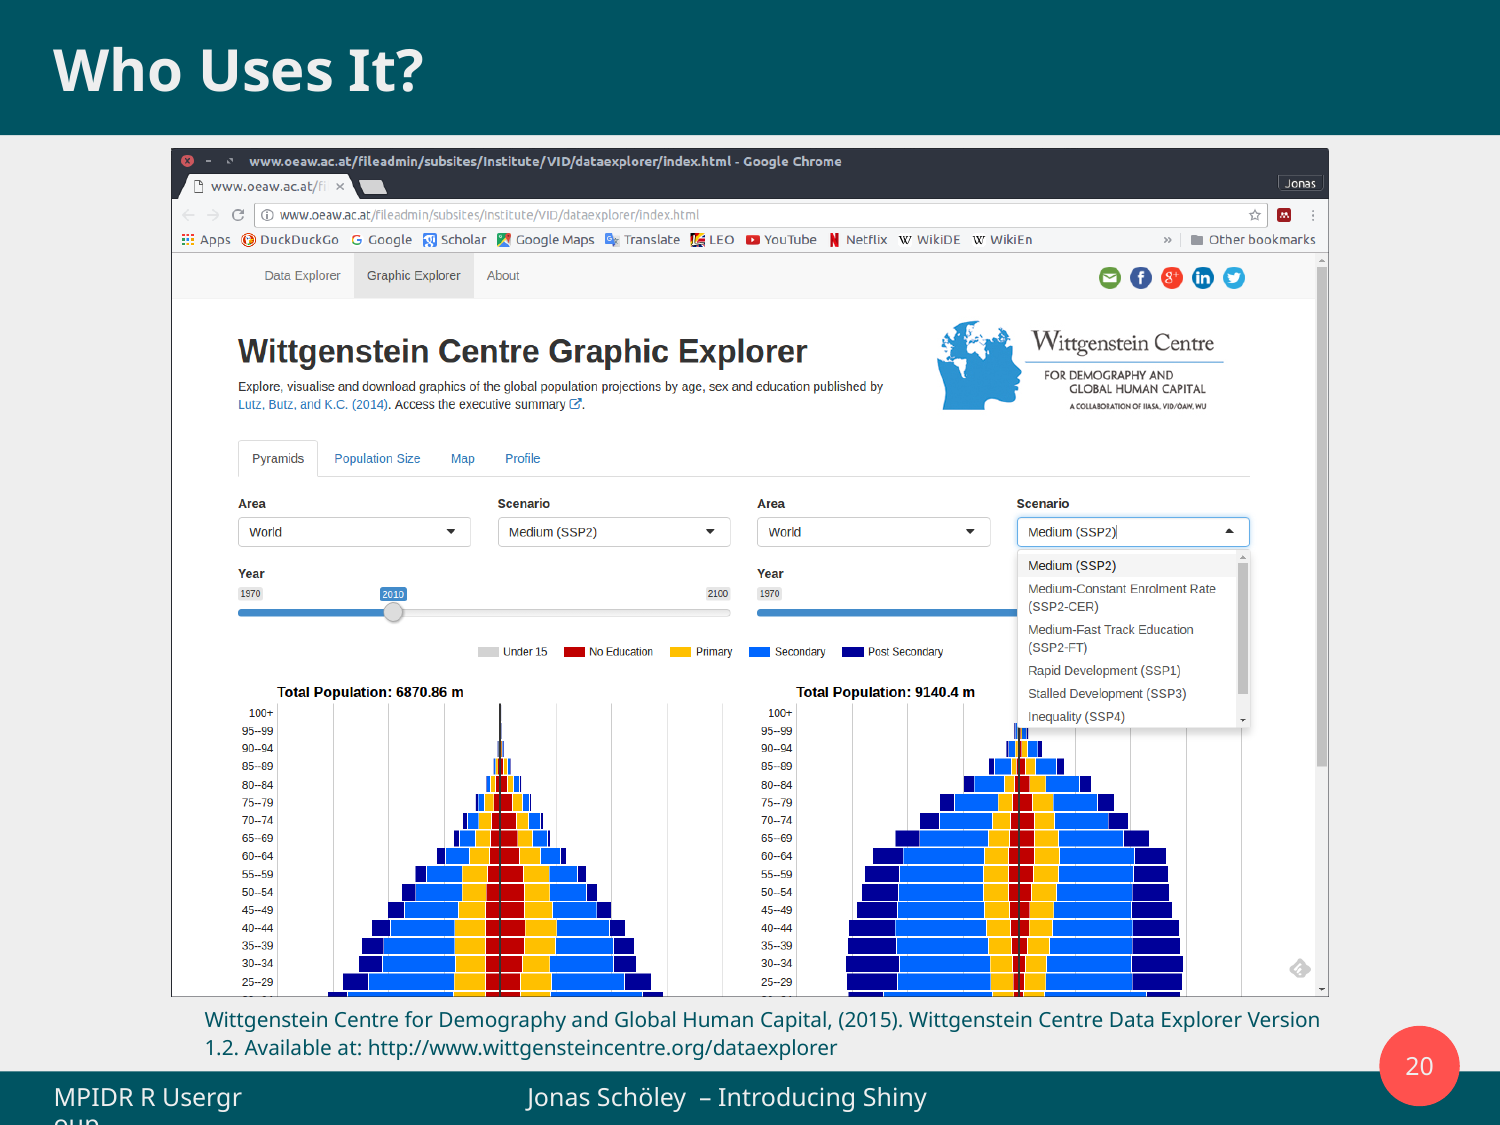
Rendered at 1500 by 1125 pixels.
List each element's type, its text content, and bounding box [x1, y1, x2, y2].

text_box Wittgenstein Centre for Demography and Global Human Capital, (2015). Wittgenstein Centre Data Explorer Version 1.2. Available at: http://www.wittgensteincentre.org/dataexplorer [189, 997, 1439, 1125]
title Who Uses It? [53, 0, 1447, 141]
picture [171, 148, 1329, 997]
